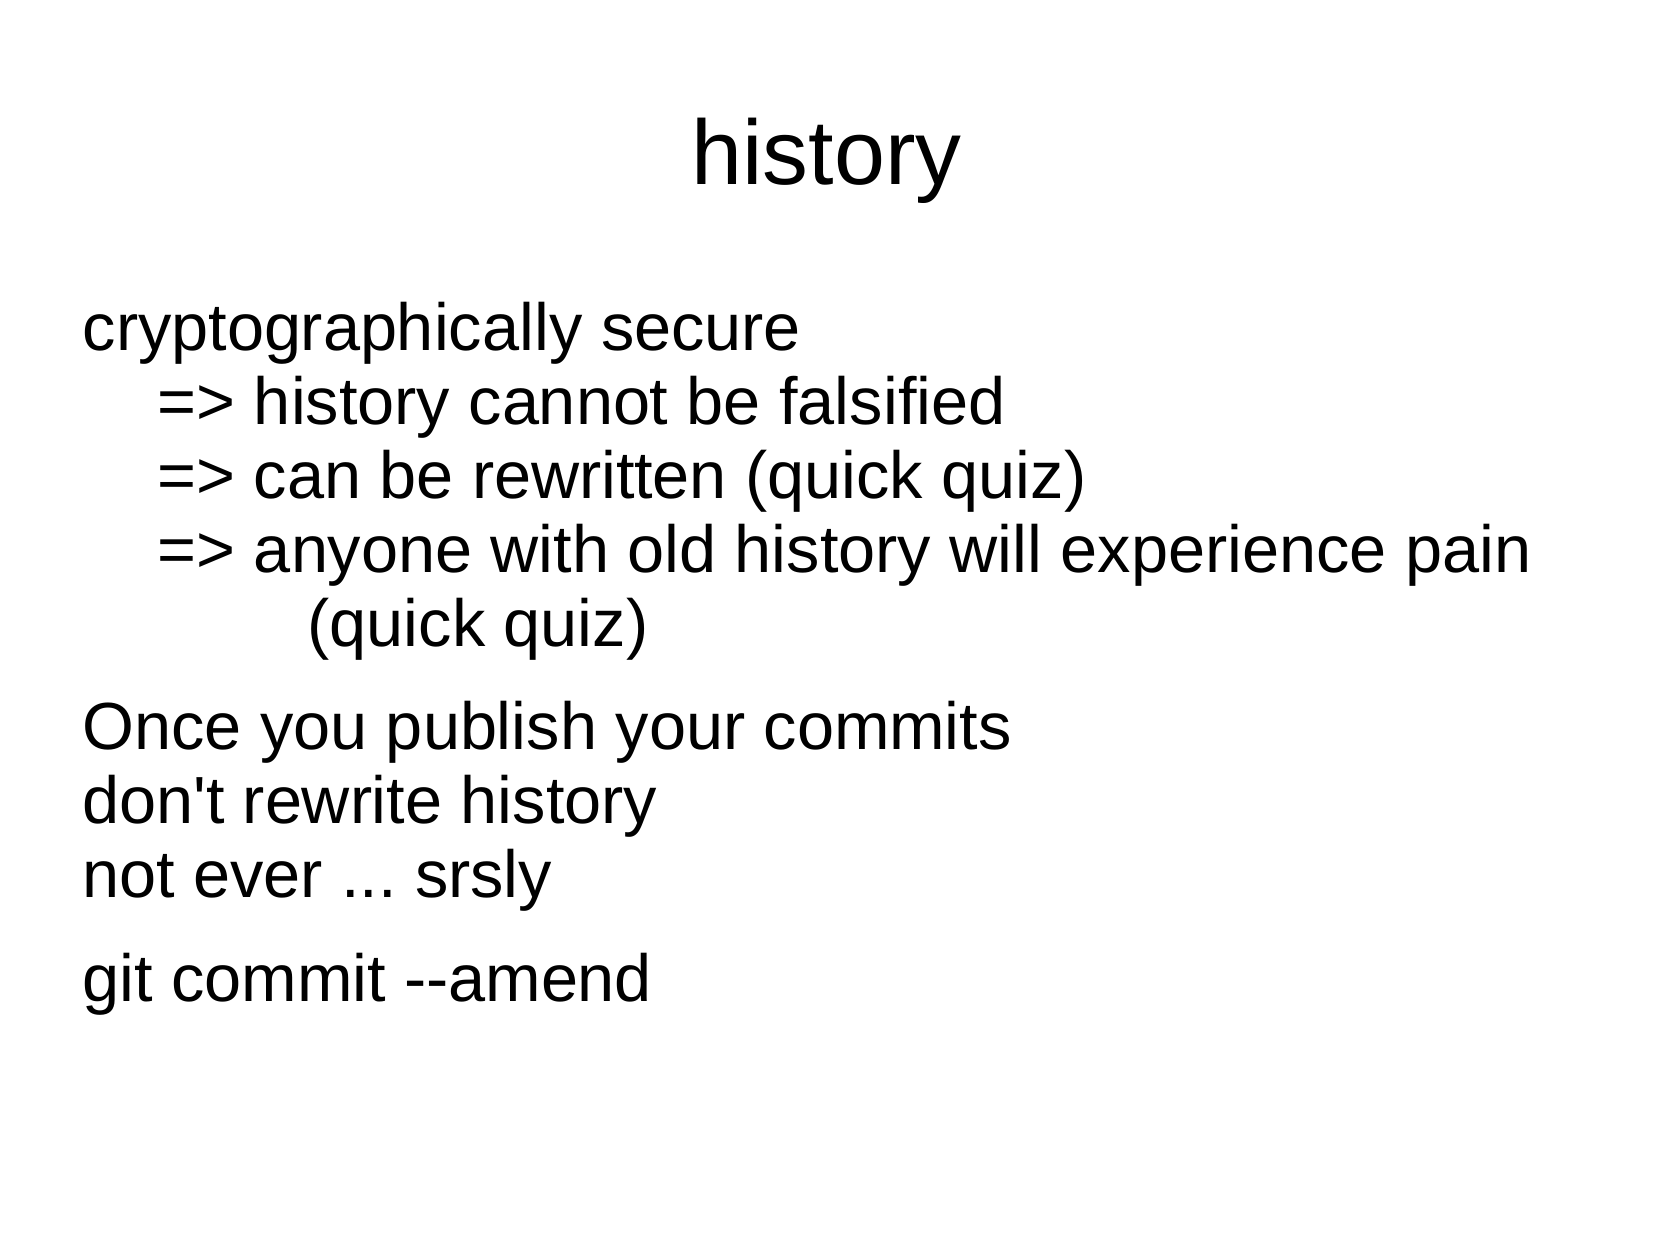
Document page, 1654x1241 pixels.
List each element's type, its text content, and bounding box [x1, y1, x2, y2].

list cryptographically secure => history cannot be falsified => can be rewritten (quick quiz) => anyone with old history will experience pain (quick quiz) Once you publish your commits don't rewrite history not ever ... srsly git commit --amend [82, 290, 1571, 1141]
title history [82, 49, 1571, 257]
